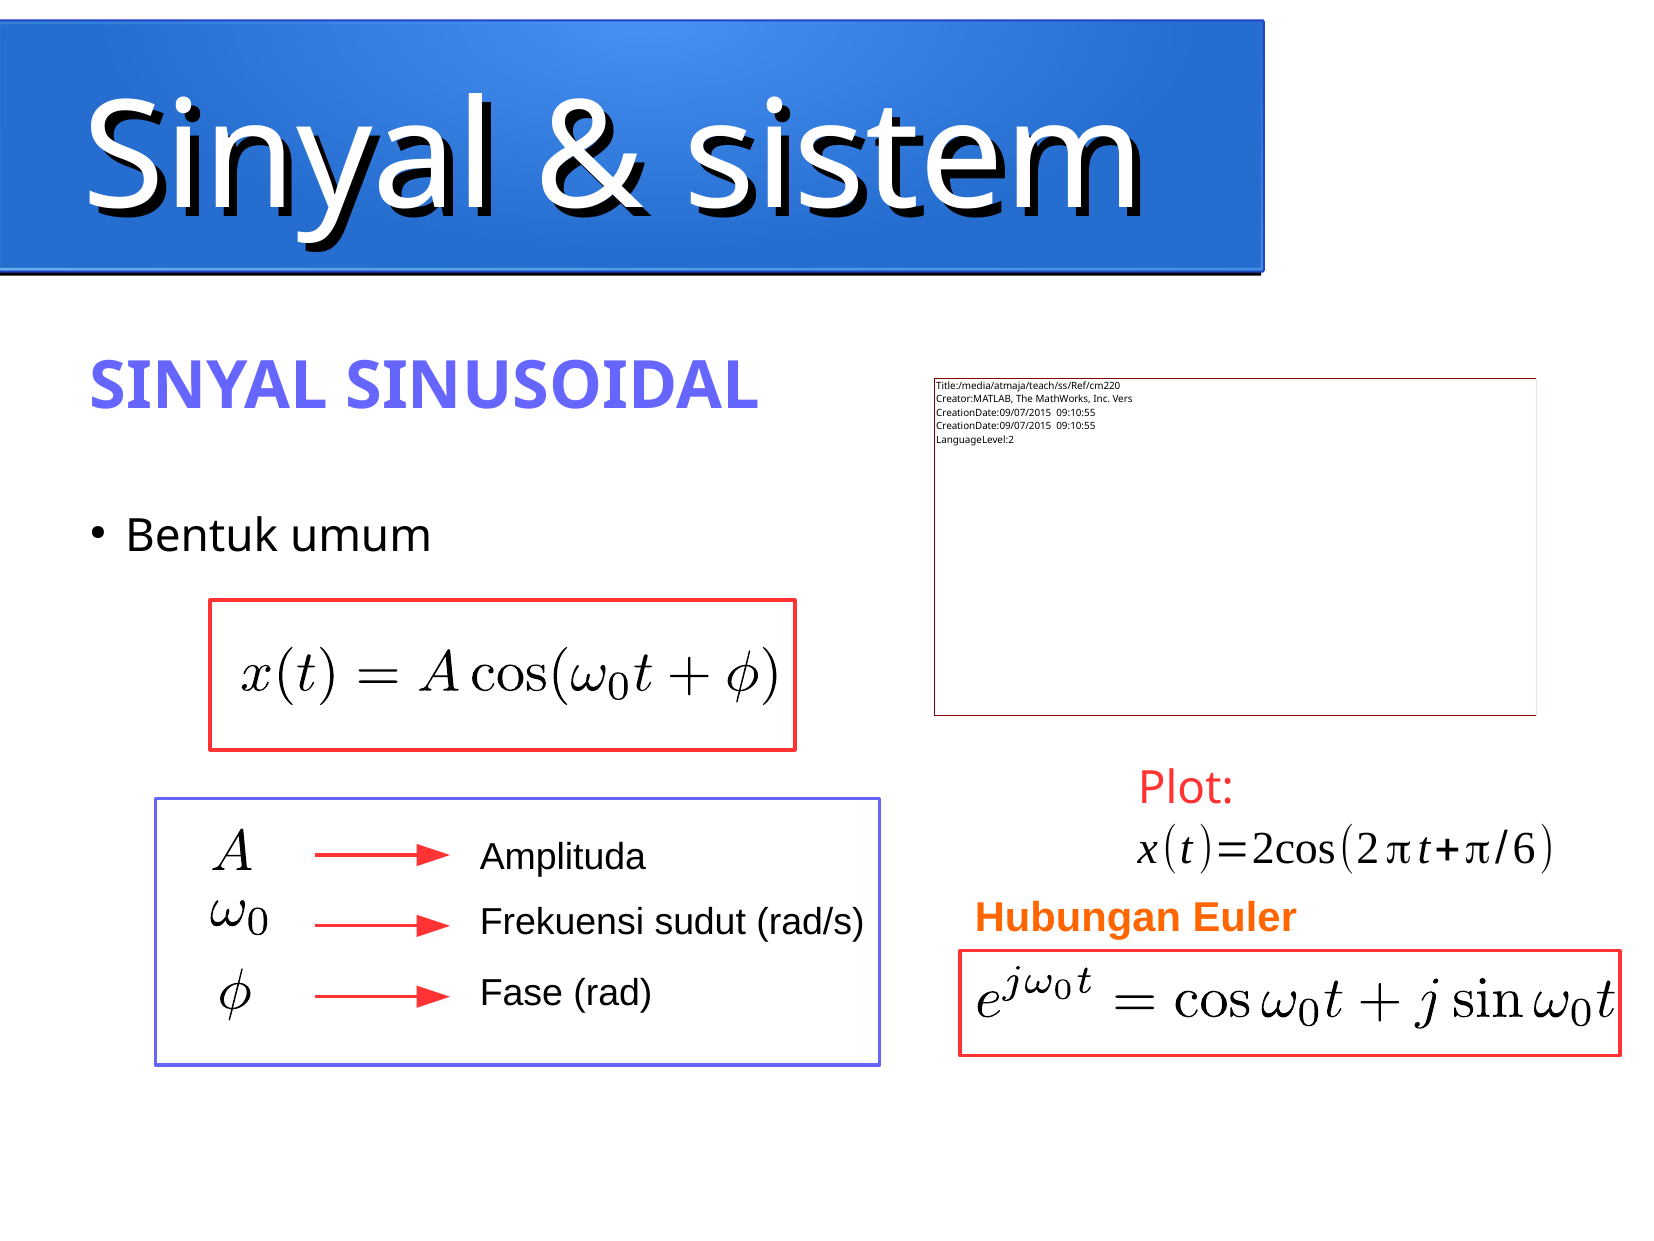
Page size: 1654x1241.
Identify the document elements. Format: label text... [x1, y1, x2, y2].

picture [933, 377, 1537, 716]
text_box SINYAL SINUSOIDAL [75, 330, 779, 420]
text_box Frekuensi sudut (rad/s) [465, 893, 878, 950]
title Sinyal & sistem [82, 47, 1235, 252]
text_box [210, 900, 270, 936]
text_box Amplituda [465, 828, 661, 886]
chart [1128, 821, 1561, 877]
text_box Fase (rad) [465, 964, 668, 1021]
text_box Plot: [1123, 747, 1254, 866]
text_box [210, 828, 254, 871]
text_box Hubungan Euler [960, 885, 1531, 948]
text_box [240, 646, 783, 706]
text_box [975, 965, 1617, 1029]
text_box [217, 968, 252, 1021]
text_box Bentuk umum [75, 495, 438, 562]
